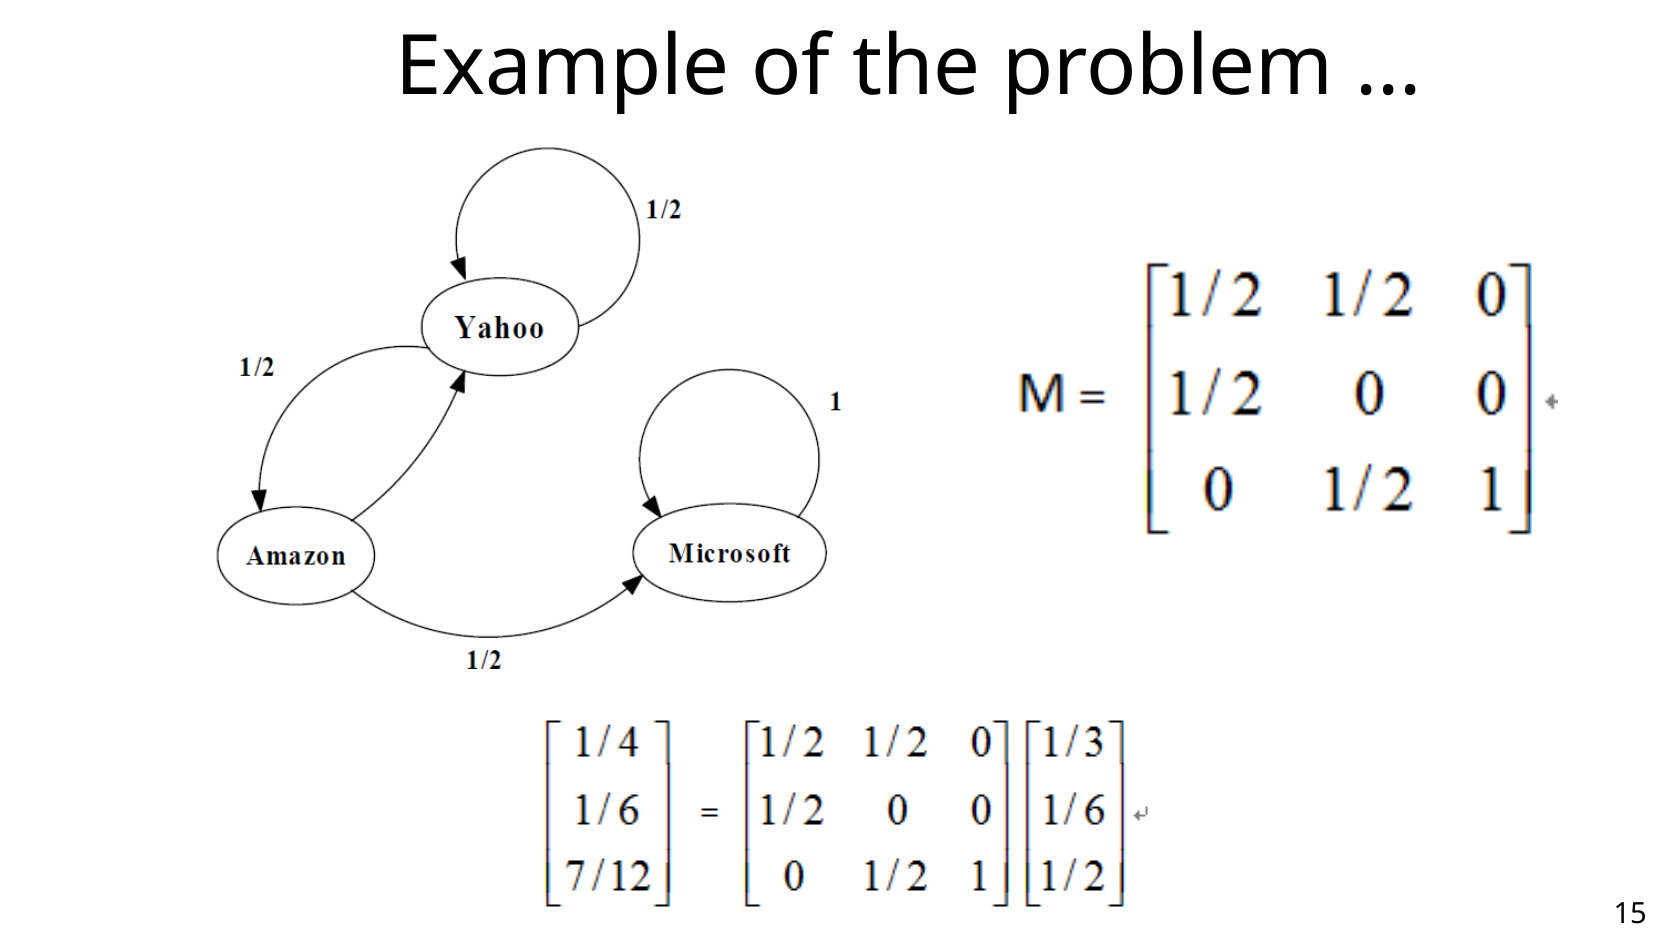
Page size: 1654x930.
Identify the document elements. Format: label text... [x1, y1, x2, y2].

picture [503, 689, 1156, 925]
title Example of the problem ... [345, 1, 1441, 120]
picture [210, 134, 847, 679]
picture [1009, 250, 1558, 556]
